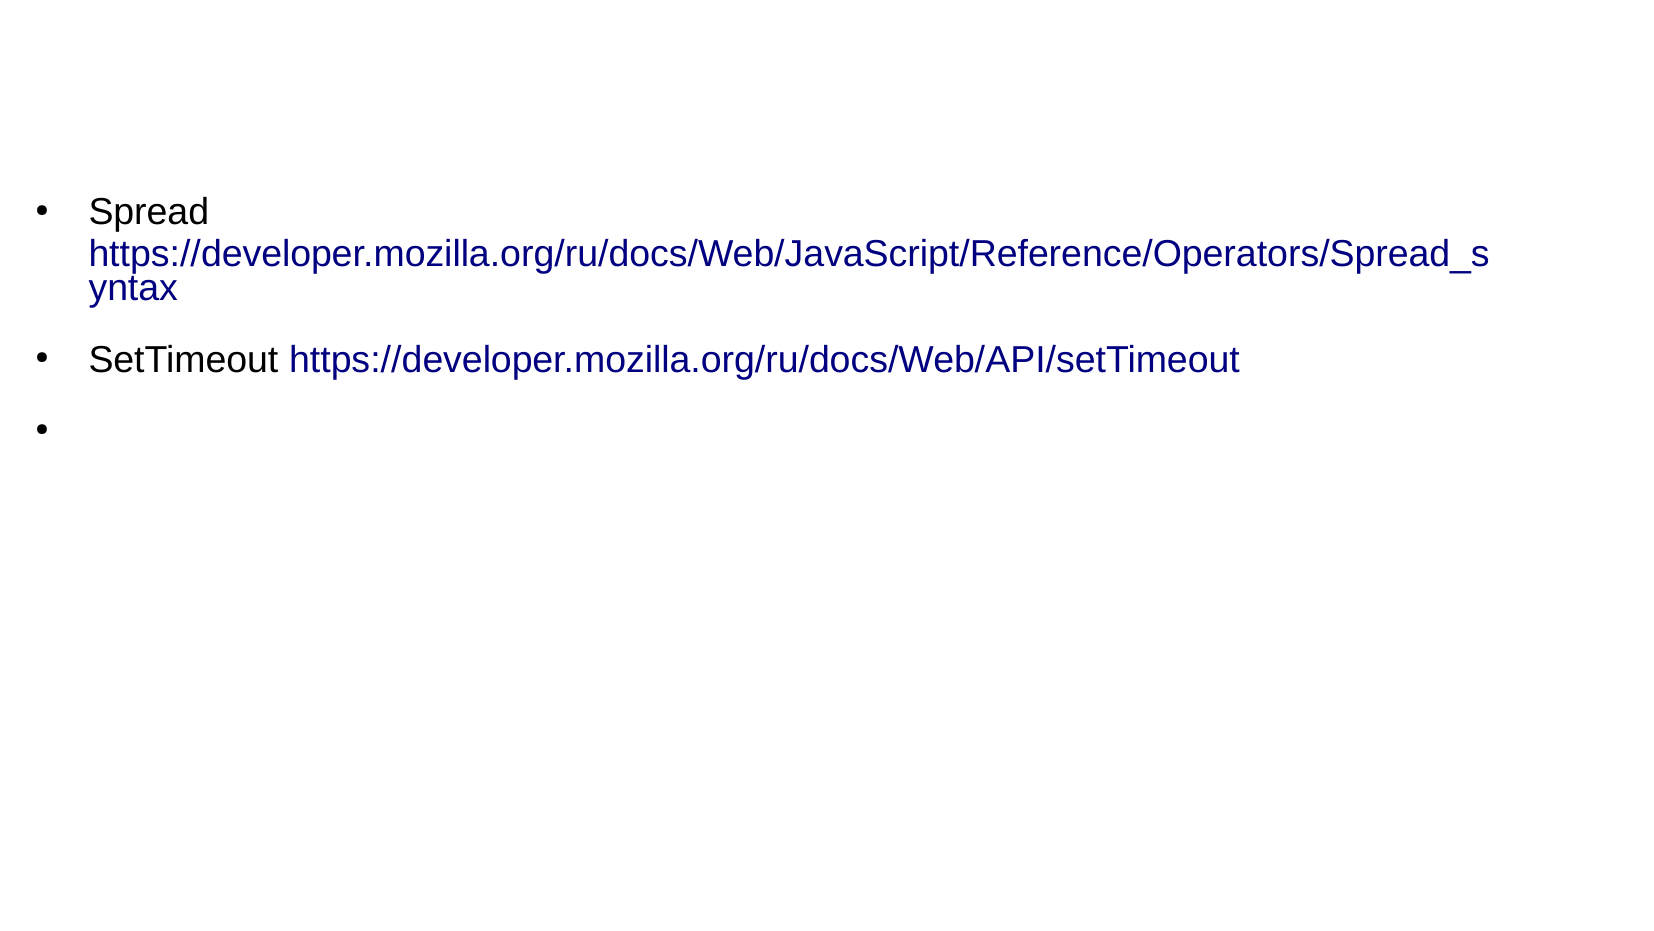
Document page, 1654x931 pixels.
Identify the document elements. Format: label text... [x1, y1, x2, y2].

list Spread https://developer.mozilla.org/ru/docs/Web/JavaScript/Reference/Operators/Spread_syntax SetTimeout https://developer.mozilla.org/ru/docs/Web/API/setTimeout [17, 190, 1506, 730]
